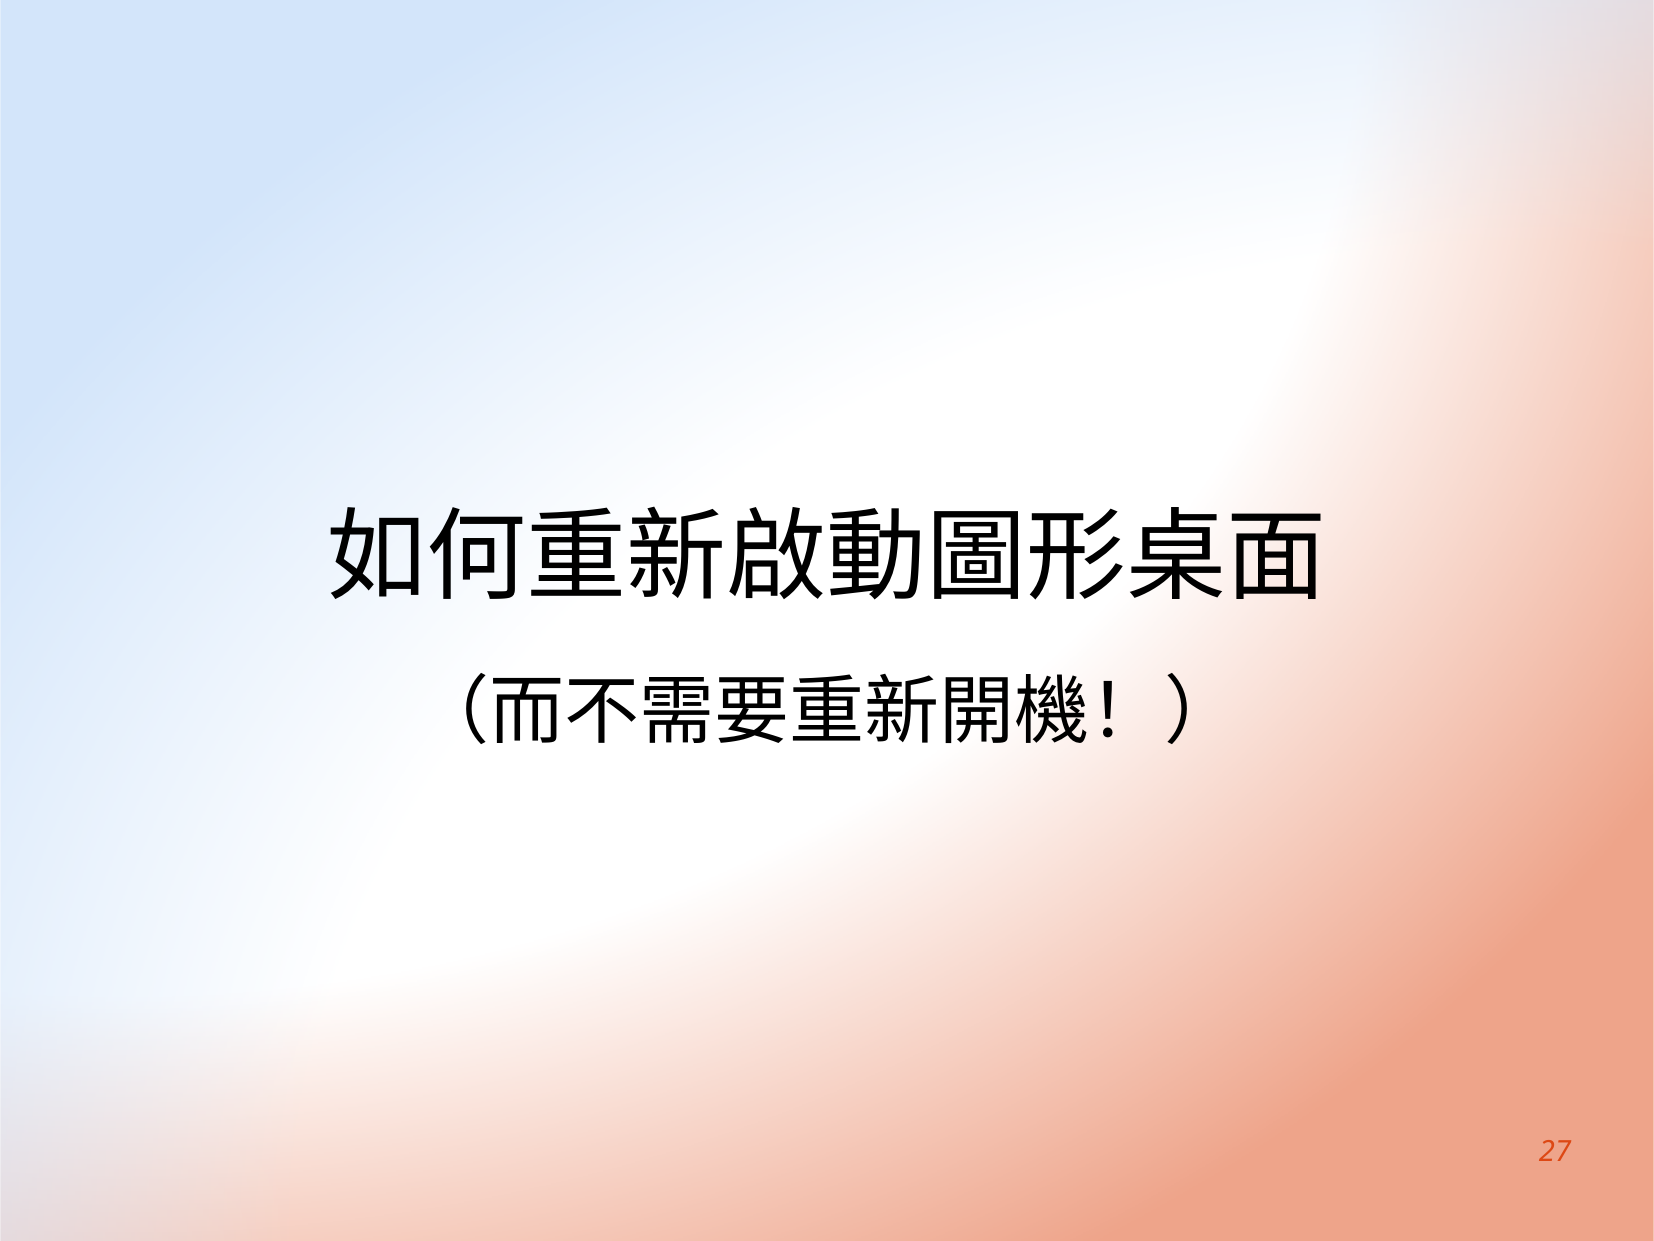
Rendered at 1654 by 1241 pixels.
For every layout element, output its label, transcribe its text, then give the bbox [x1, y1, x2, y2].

subtitle 如何重新啟動圖形桌面 （而不需要重新開機！） [82, 49, 1571, 1186]
picture [0, 0, 1654, 1241]
